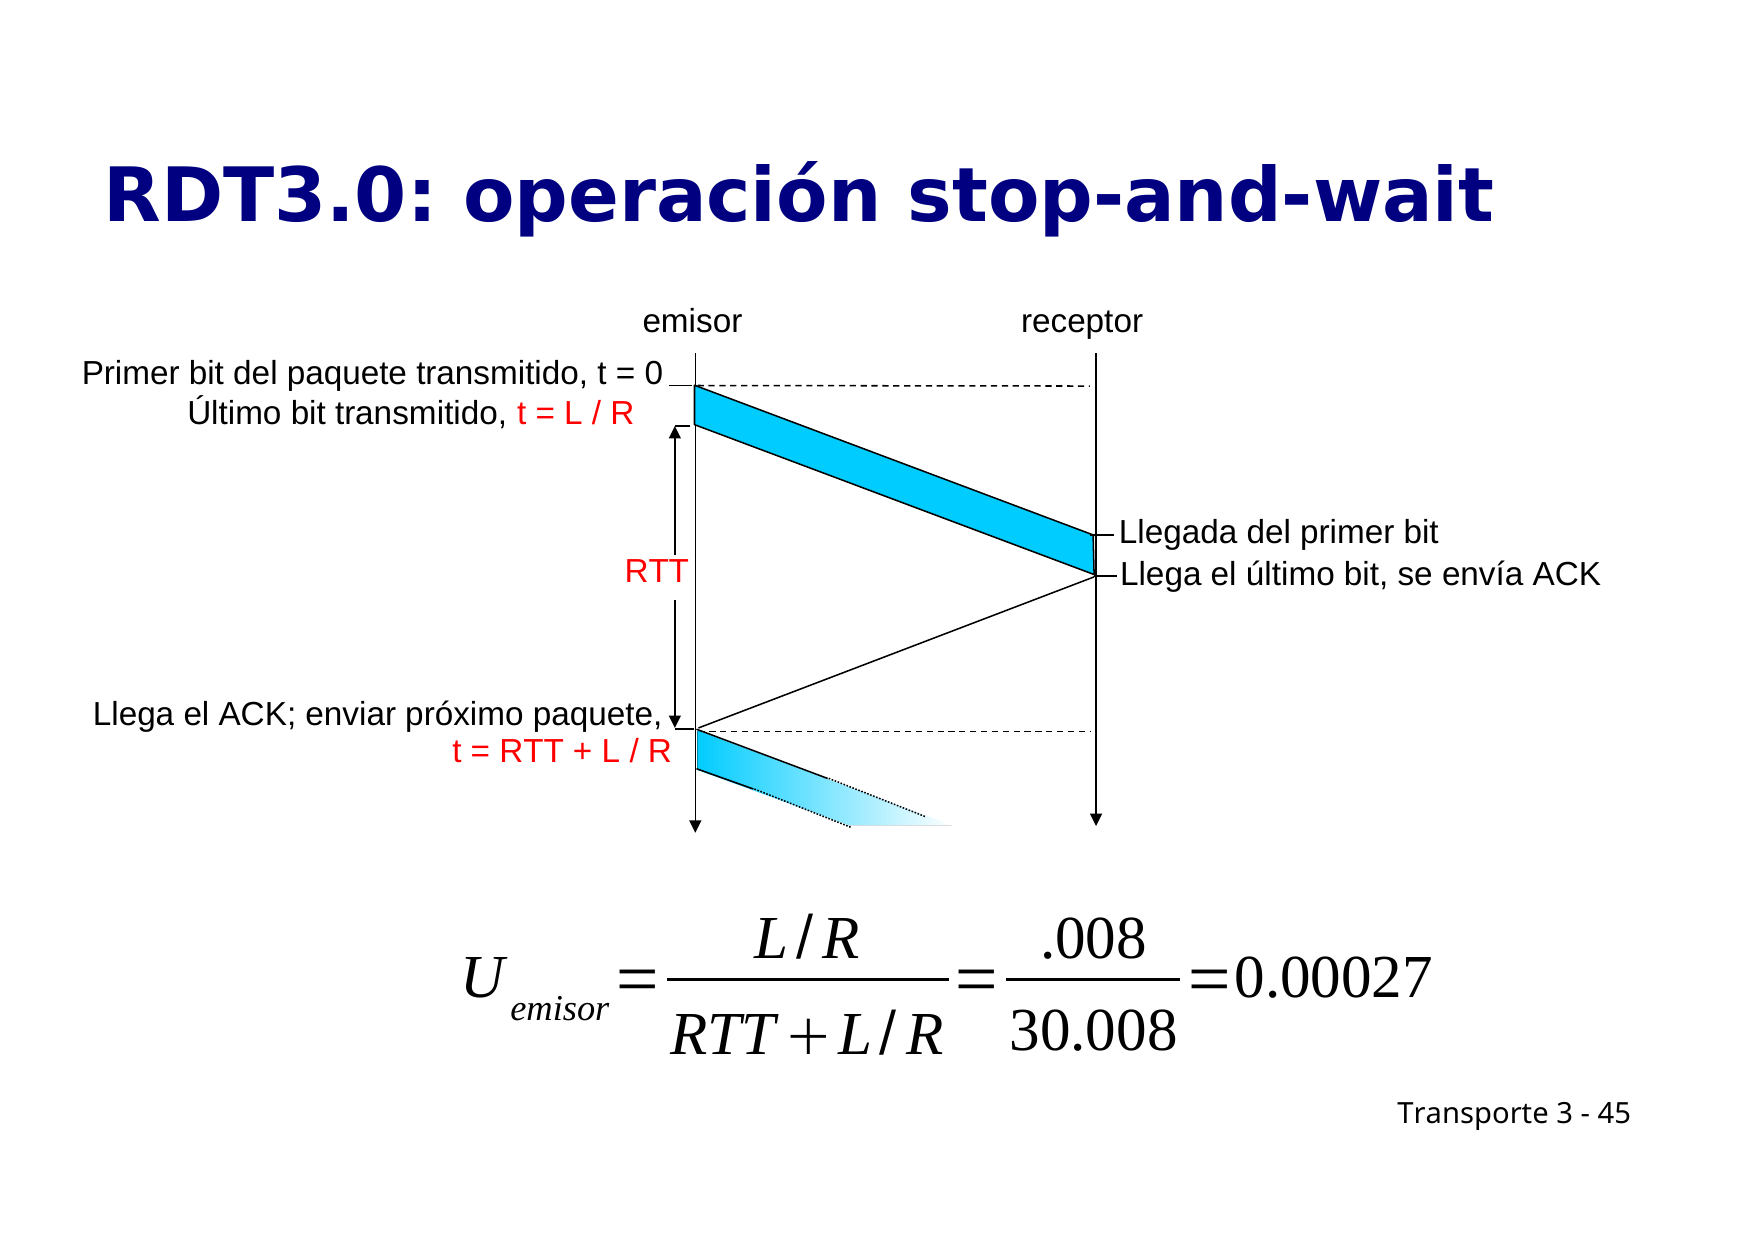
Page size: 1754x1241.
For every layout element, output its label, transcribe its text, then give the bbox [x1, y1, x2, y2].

chart [445, 890, 1449, 1071]
title RDT3.0: operación stop-and-wait [88, 95, 1654, 298]
text_box receptor [988, 295, 1159, 353]
text_box Llegada del primer bit [1104, 506, 1539, 564]
text_box RTT [557, 544, 710, 600]
text_box Primer bit del paquete transmitido, t = 0 [61, 346, 679, 405]
text_box Llega el ACK; enviar próximo paquete, t = RTT + L / R [61, 687, 688, 792]
text_box [694, 385, 1095, 575]
text_box Llega el último bit, se envía ACK [1105, 547, 1664, 641]
text_box Último bit transmitido, t = L / R [28, 386, 650, 445]
text_box emisor [598, 295, 758, 353]
text_box [697, 731, 952, 826]
